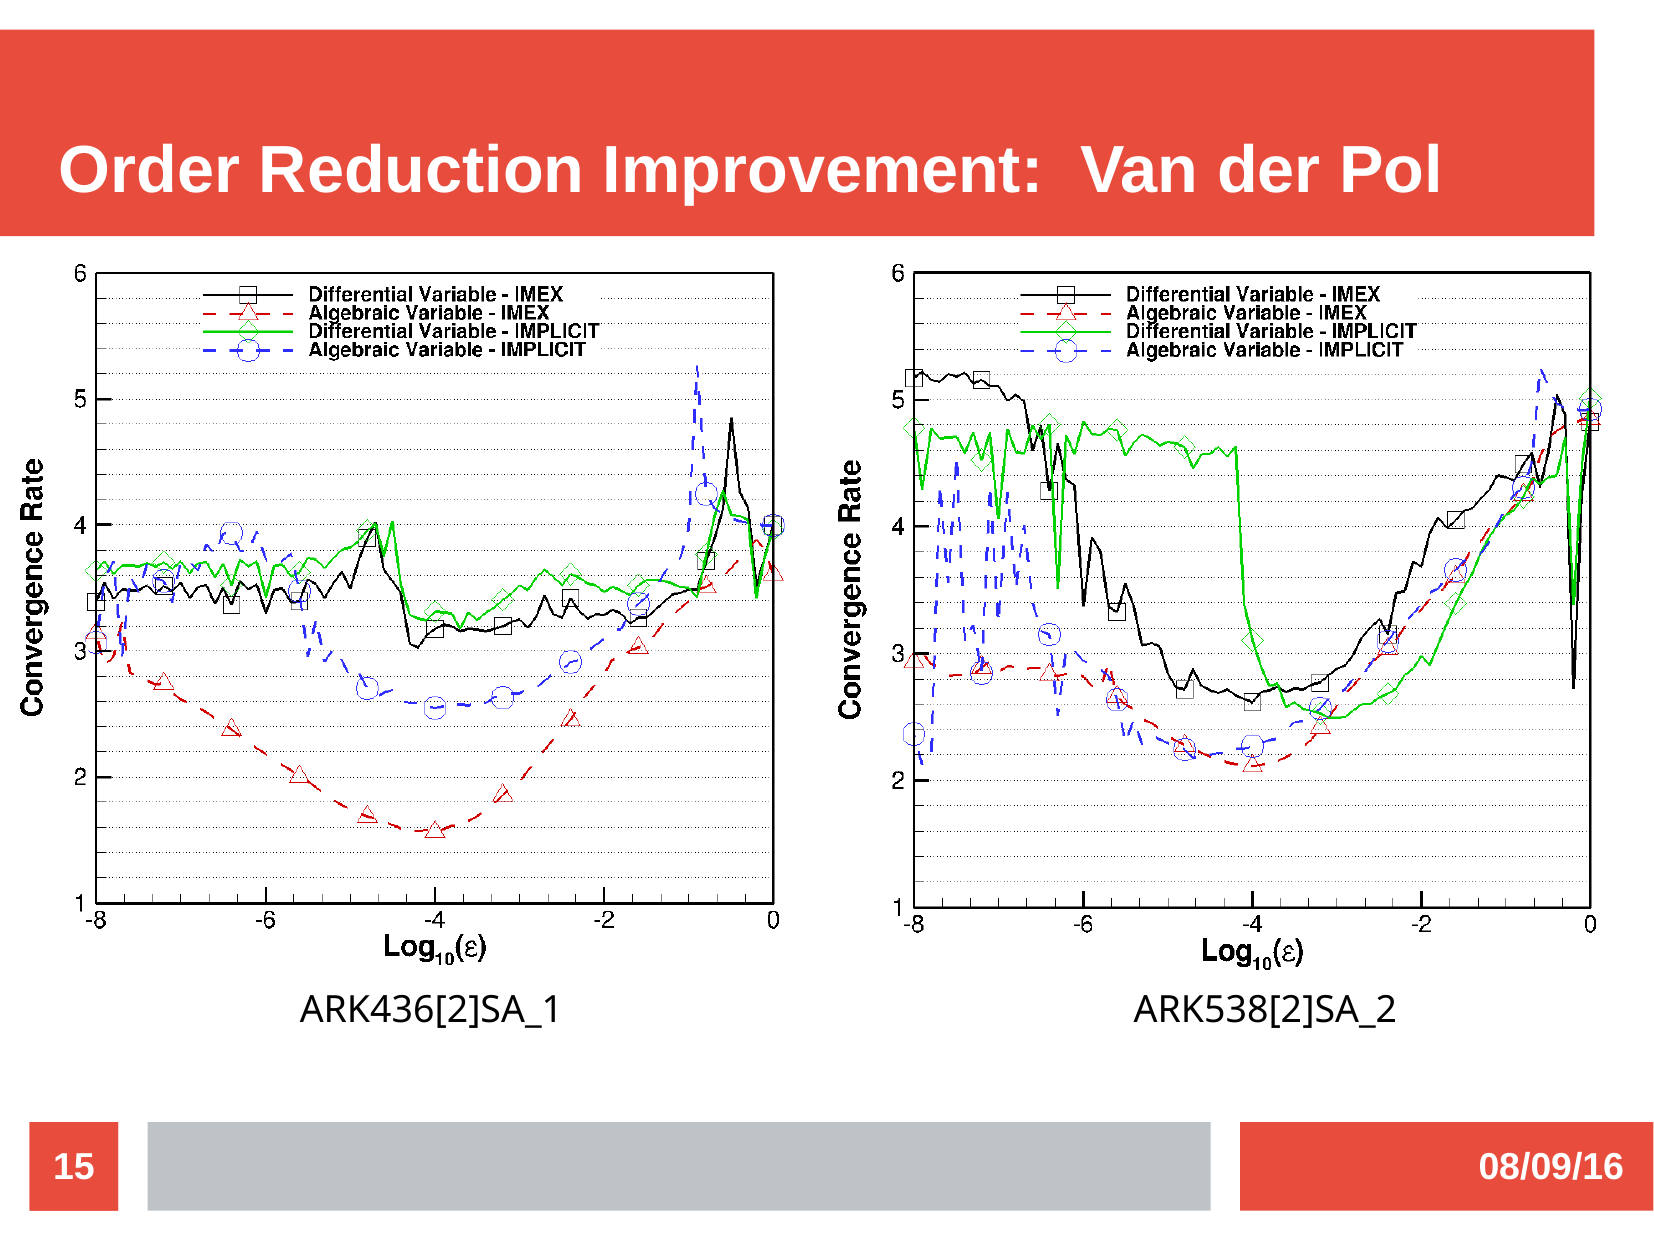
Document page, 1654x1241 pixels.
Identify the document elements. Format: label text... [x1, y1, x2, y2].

title Order Reduction Improvement: Van der Pol [59, 59, 1595, 207]
picture [15, 255, 796, 980]
text_box ARK538[2]SA_2 [1118, 975, 1614, 1085]
text_box ARK436[2]SA_1 [285, 975, 554, 1038]
picture [825, 255, 1606, 980]
